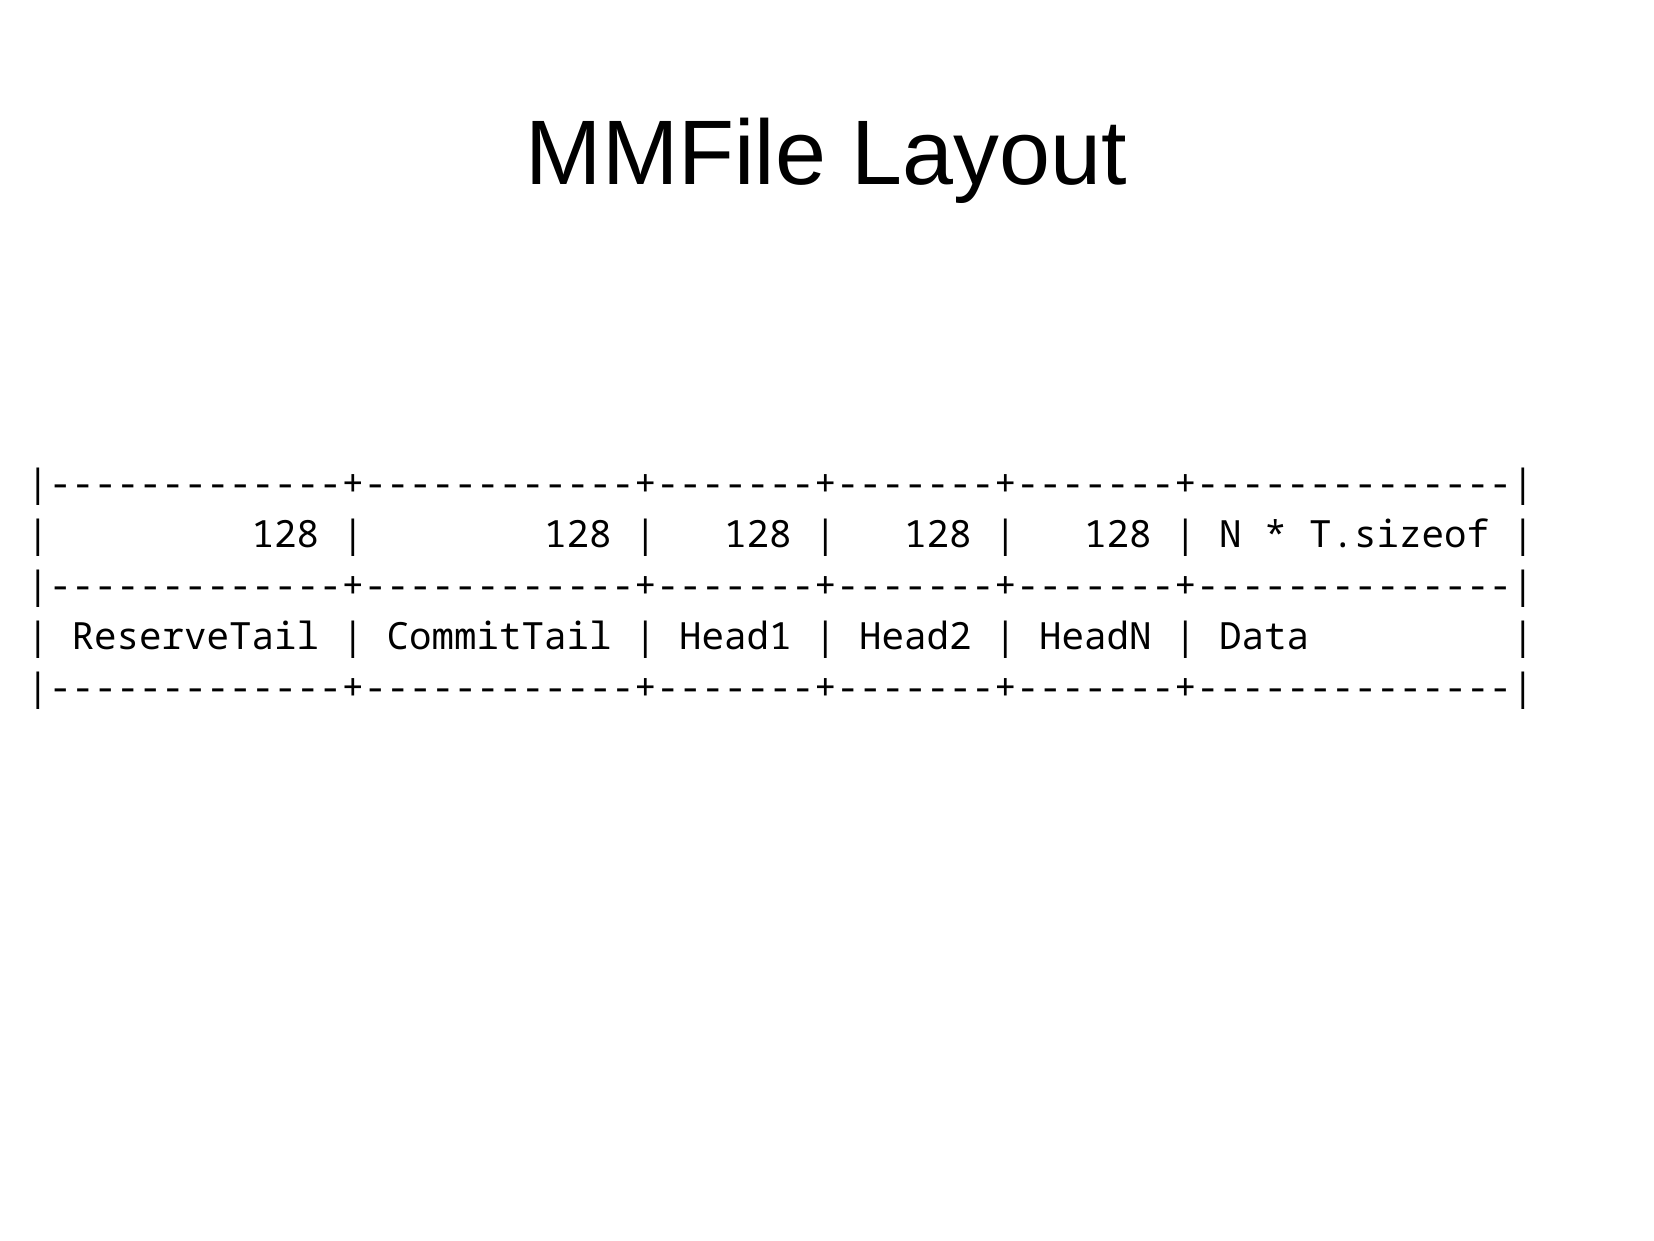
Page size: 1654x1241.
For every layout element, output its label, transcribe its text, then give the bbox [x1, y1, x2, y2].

text_box |-------------+------------+-------+-------+-------+--------------| | 128 | 128 | 128 | 128 | 128 | N * T.sizeof | |-------------+------------+-------+-------+-------+--------------| | ReserveTail | CommitTail | Head1 | Head2 | HeadN | Data | |-------------+------------+-------+-------+-------+--------------| [11, 448, 1607, 717]
title MMFile Layout [82, 49, 1571, 257]
